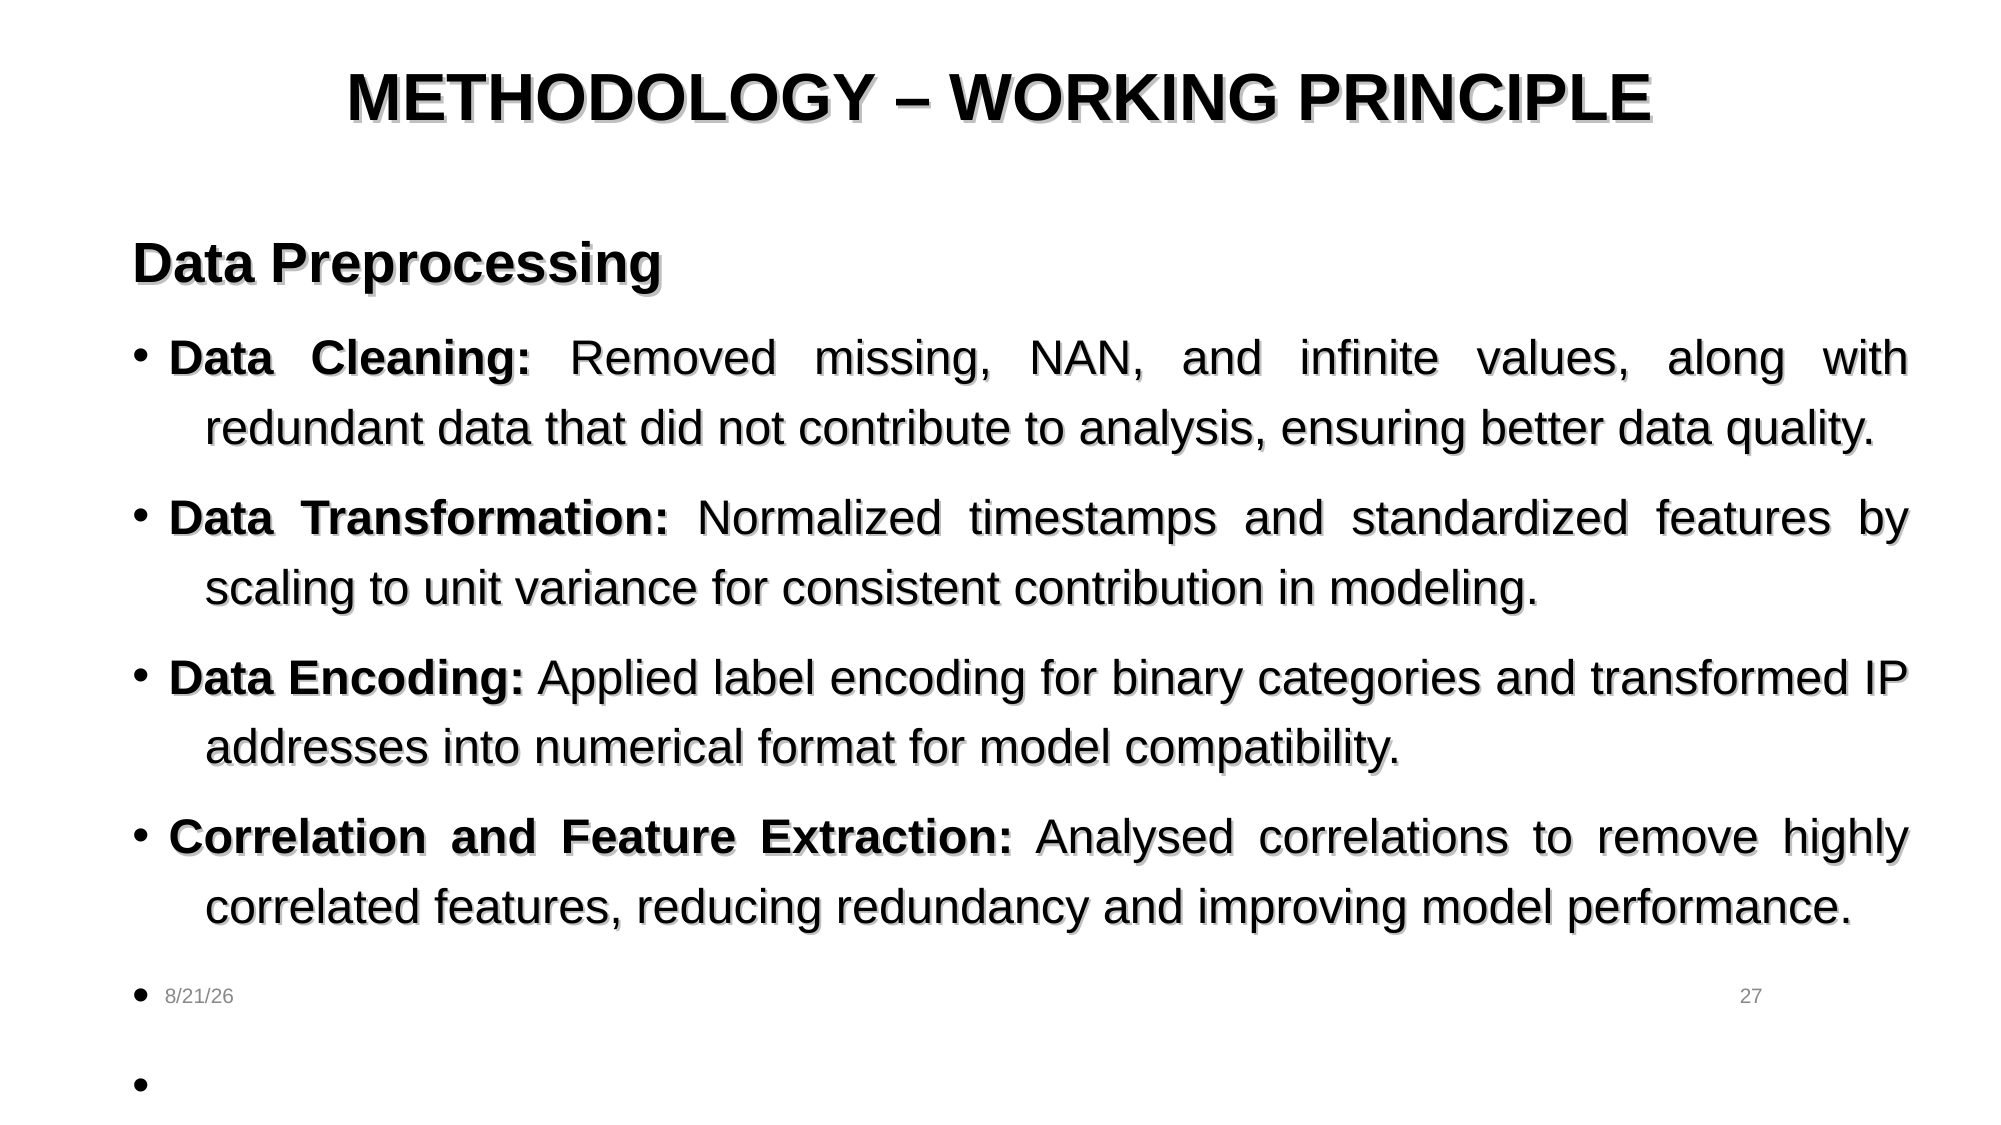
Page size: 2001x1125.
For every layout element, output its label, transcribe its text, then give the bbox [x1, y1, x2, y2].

slide_number 27 [1724, 965, 1849, 1025]
title Methodology – Working principle [151, 24, 1851, 174]
slide_number December 27, 2024 [149, 965, 600, 1025]
list Data Preprocessing Data Cleaning: Removed missing, NAN, and infinite values, along with redundant data that did not contribute to analysis, ensuring better data quality. Data Transformation: Normalized timestamps and standardized features by scaling to unit variance for consistent contribution in modeling. Data Encoding: Applied label encoding for binary categories and transformed IP addresses into numerical format for model compatibility. Correlation and Feature Extraction: Analysed correlations to remove highly correlated features, reducing redundancy and improving model performance. [117, 205, 1926, 950]
